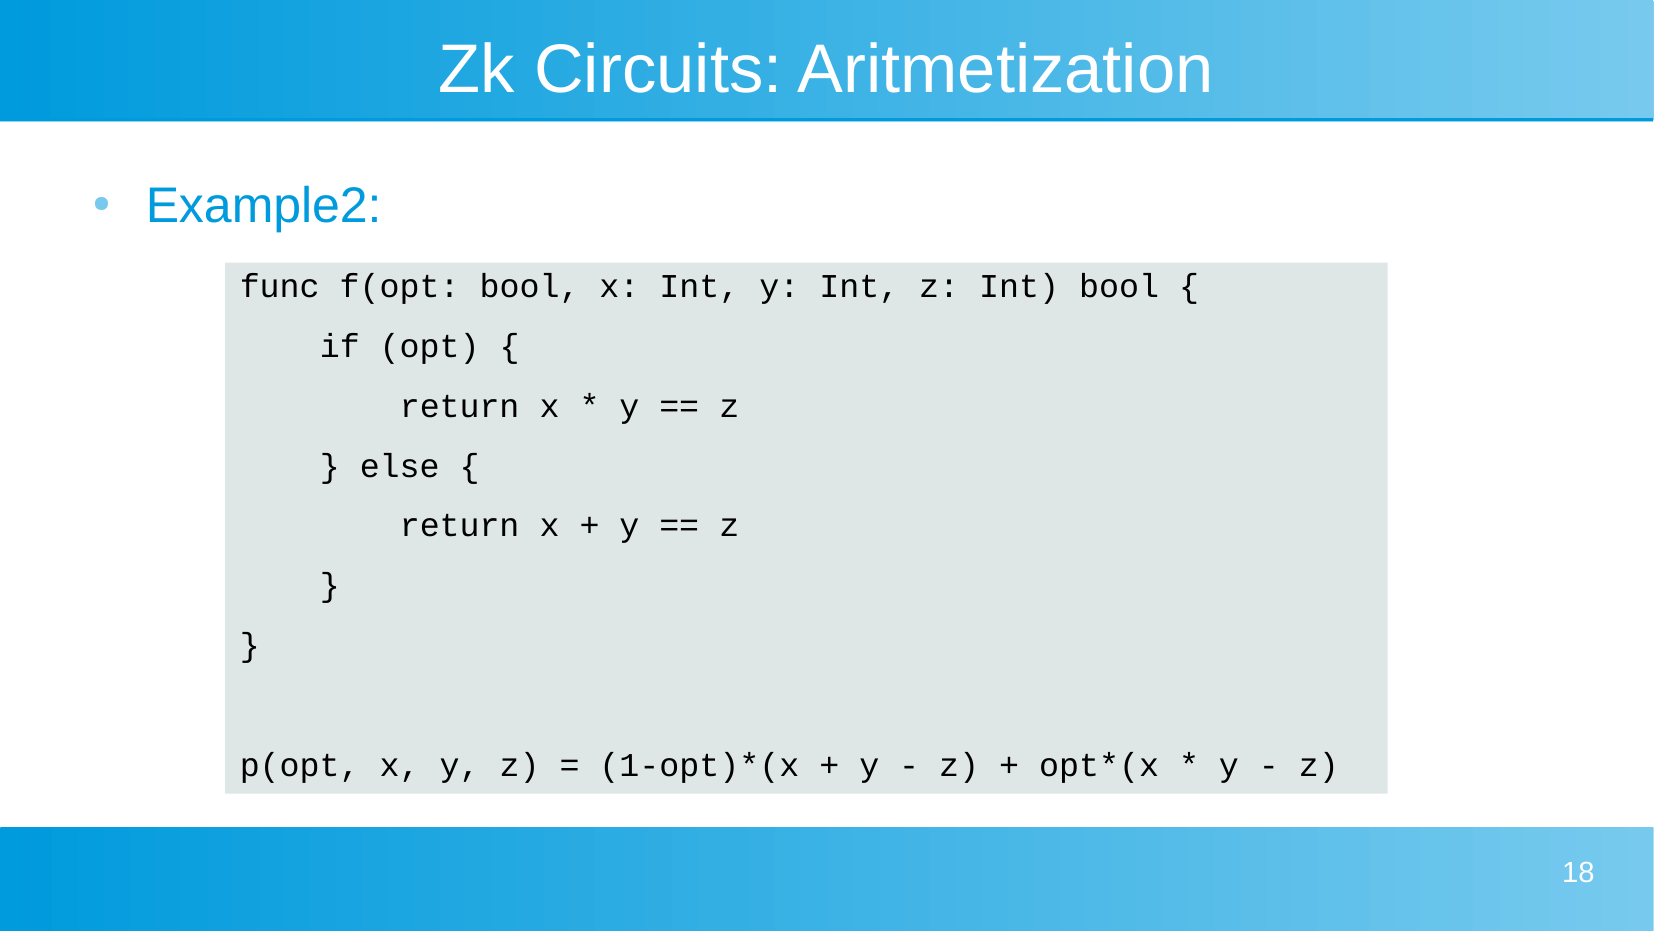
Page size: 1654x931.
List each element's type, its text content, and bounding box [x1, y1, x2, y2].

title Zk Circuits: Aritmetization [59, 29, 1595, 108]
text_box func f(opt: bool, x: Int, y: Int, z: Int) bool { if (opt) { return x * y == z } else { return x + y == z } } p(opt, x, y, z) = (1-opt)*(x + y - z) + opt*(x * y - z) [225, 262, 1388, 794]
list Example2: [75, 177, 1611, 768]
